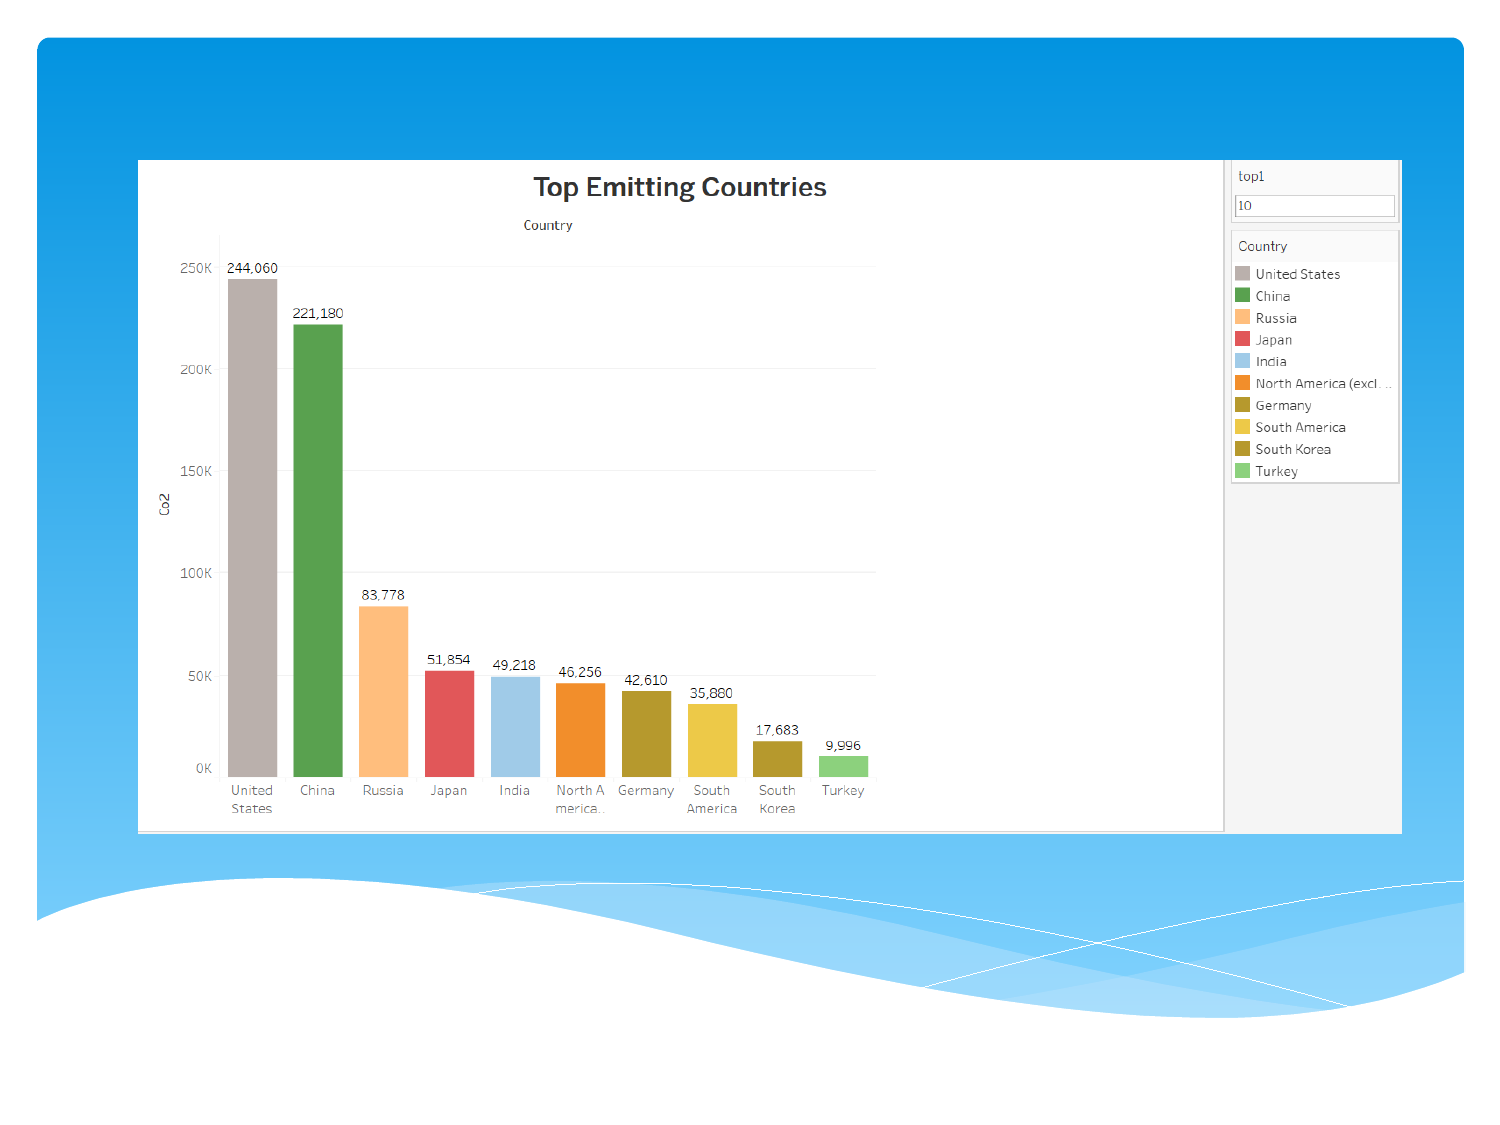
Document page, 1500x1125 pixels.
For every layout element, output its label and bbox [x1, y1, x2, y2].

picture [135, 161, 1416, 834]
